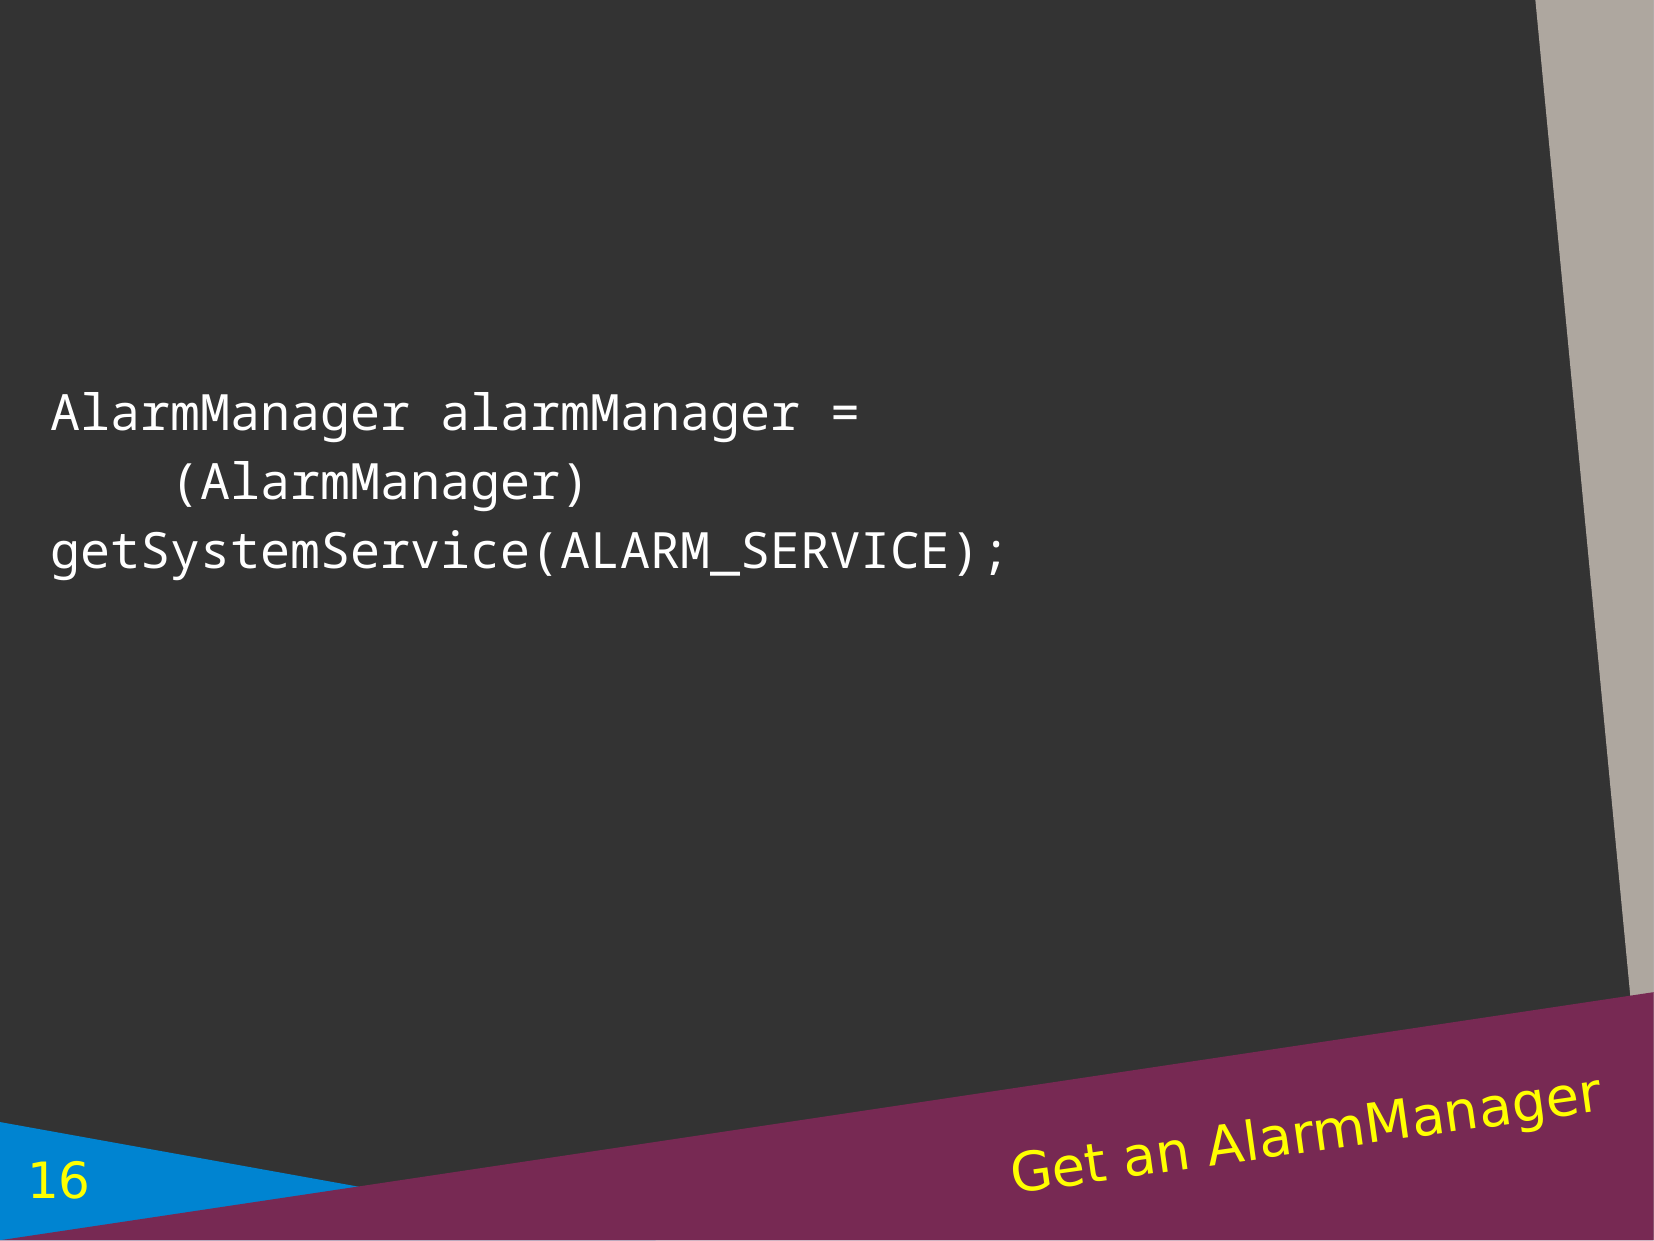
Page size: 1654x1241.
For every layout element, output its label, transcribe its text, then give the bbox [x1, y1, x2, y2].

text_box AlarmManager alarmManager = (AlarmManager) getSystemService(ALARM_SERVICE); [35, 356, 1498, 566]
title Get an AlarmManager [956, 995, 1654, 1241]
